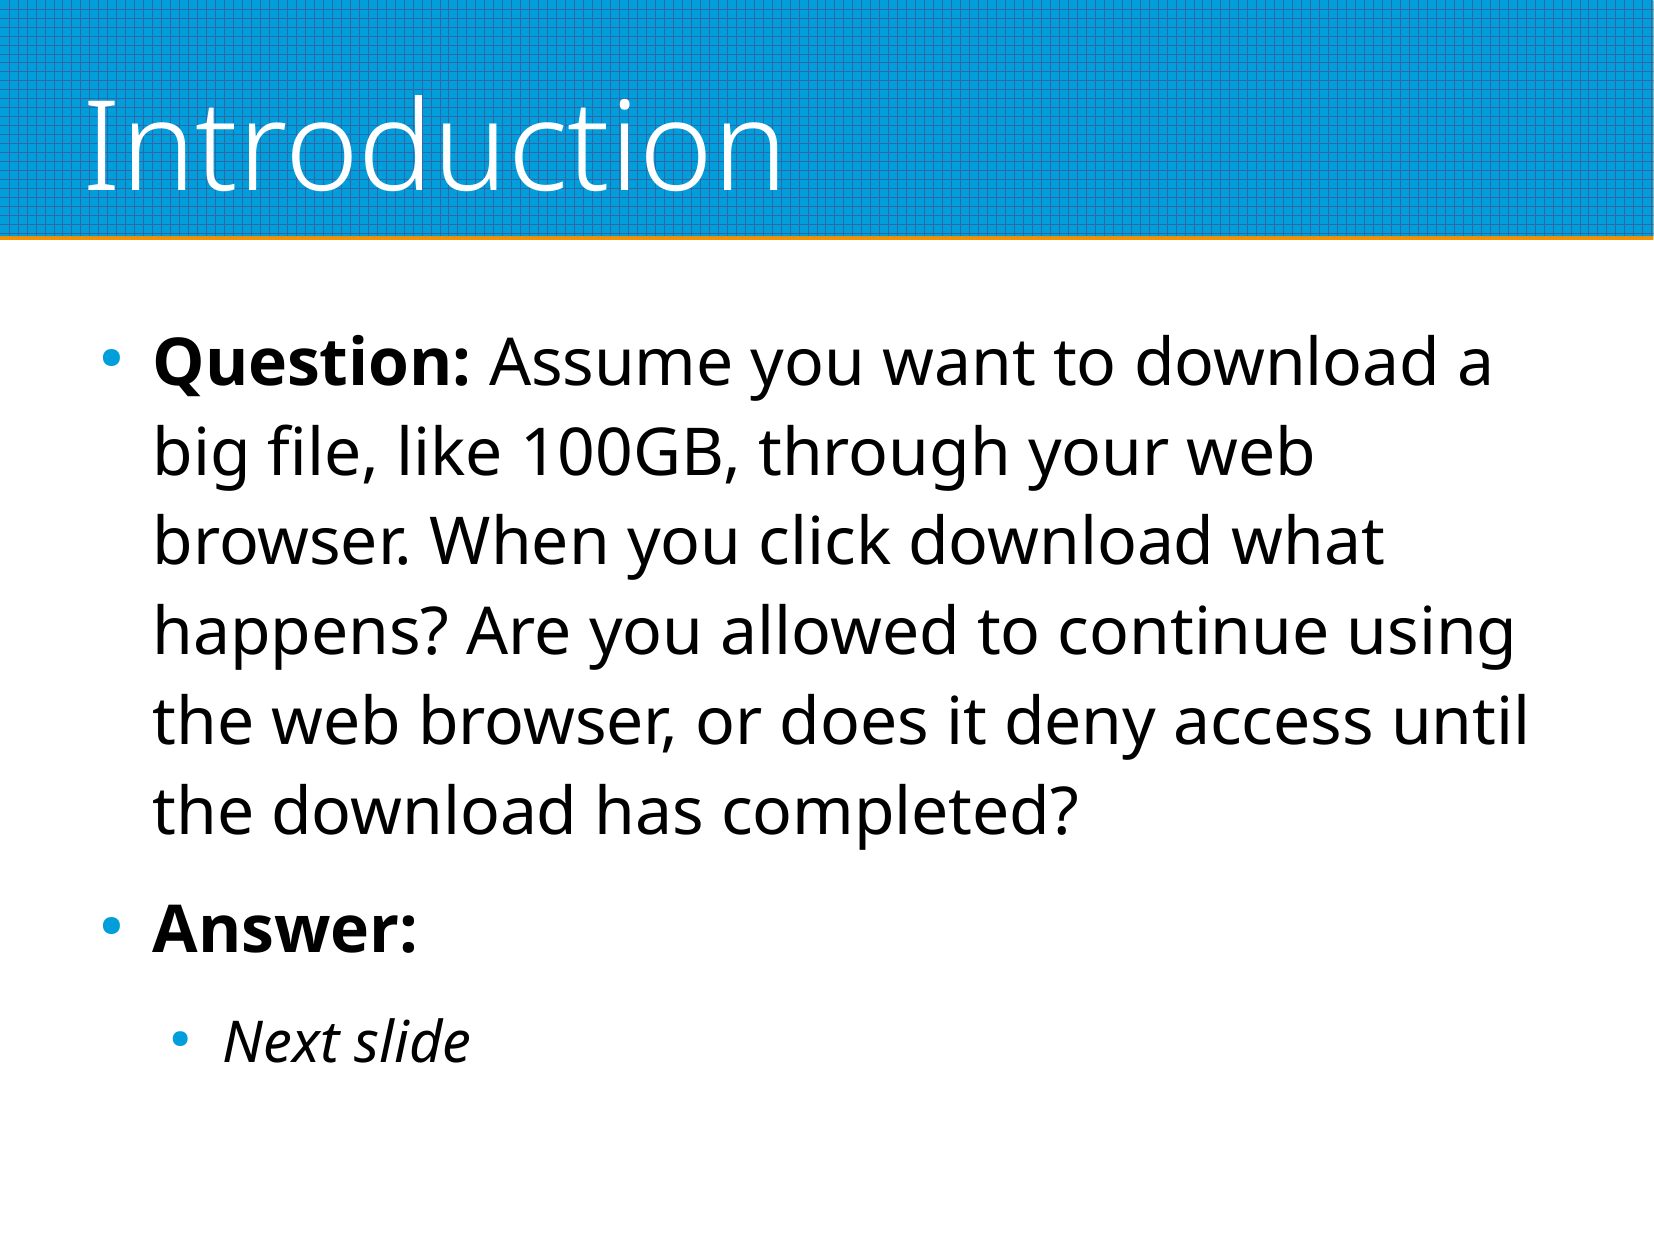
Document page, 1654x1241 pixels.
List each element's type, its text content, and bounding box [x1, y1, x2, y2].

title Introduction [82, 19, 1571, 227]
list Question: Assume you want to download a big file, like 100GB, through your web browser. When you click download what happens? Are you allowed to continue using the web browser, or does it deny access until the download has completed? Answer: Next slide [82, 314, 1563, 1081]
